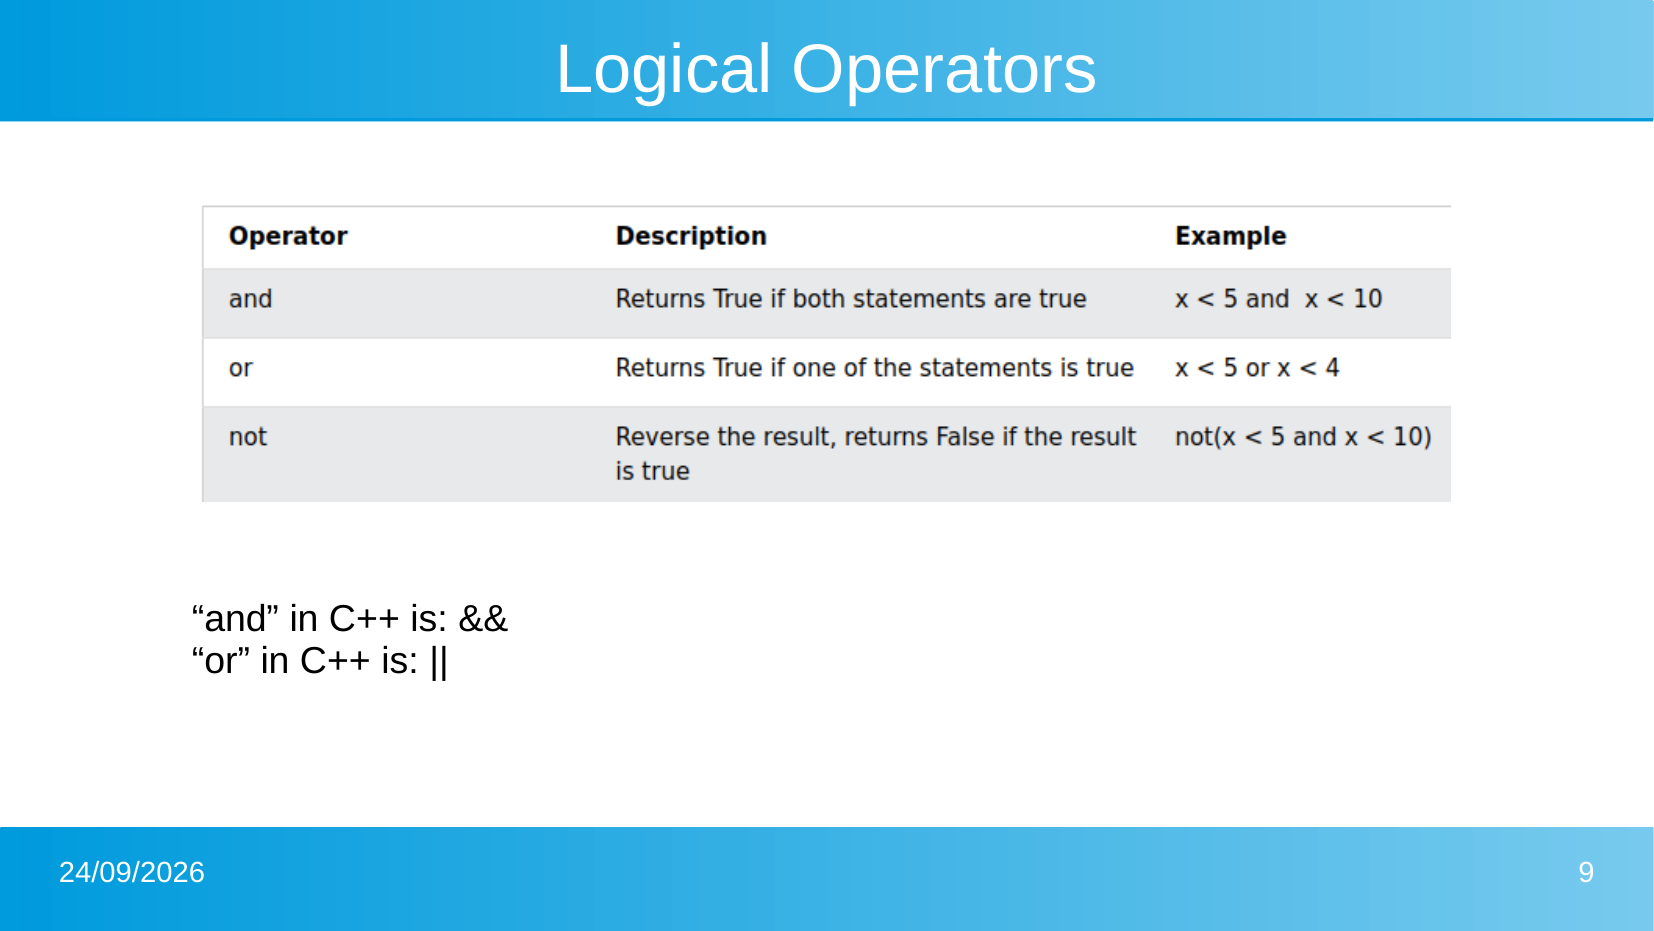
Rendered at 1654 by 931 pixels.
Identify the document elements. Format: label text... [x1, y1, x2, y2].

title Logical Operators [59, 29, 1595, 108]
picture [193, 198, 1451, 502]
text_box “and” in C++ is: && “or” in C++ is: || [177, 590, 1506, 690]
